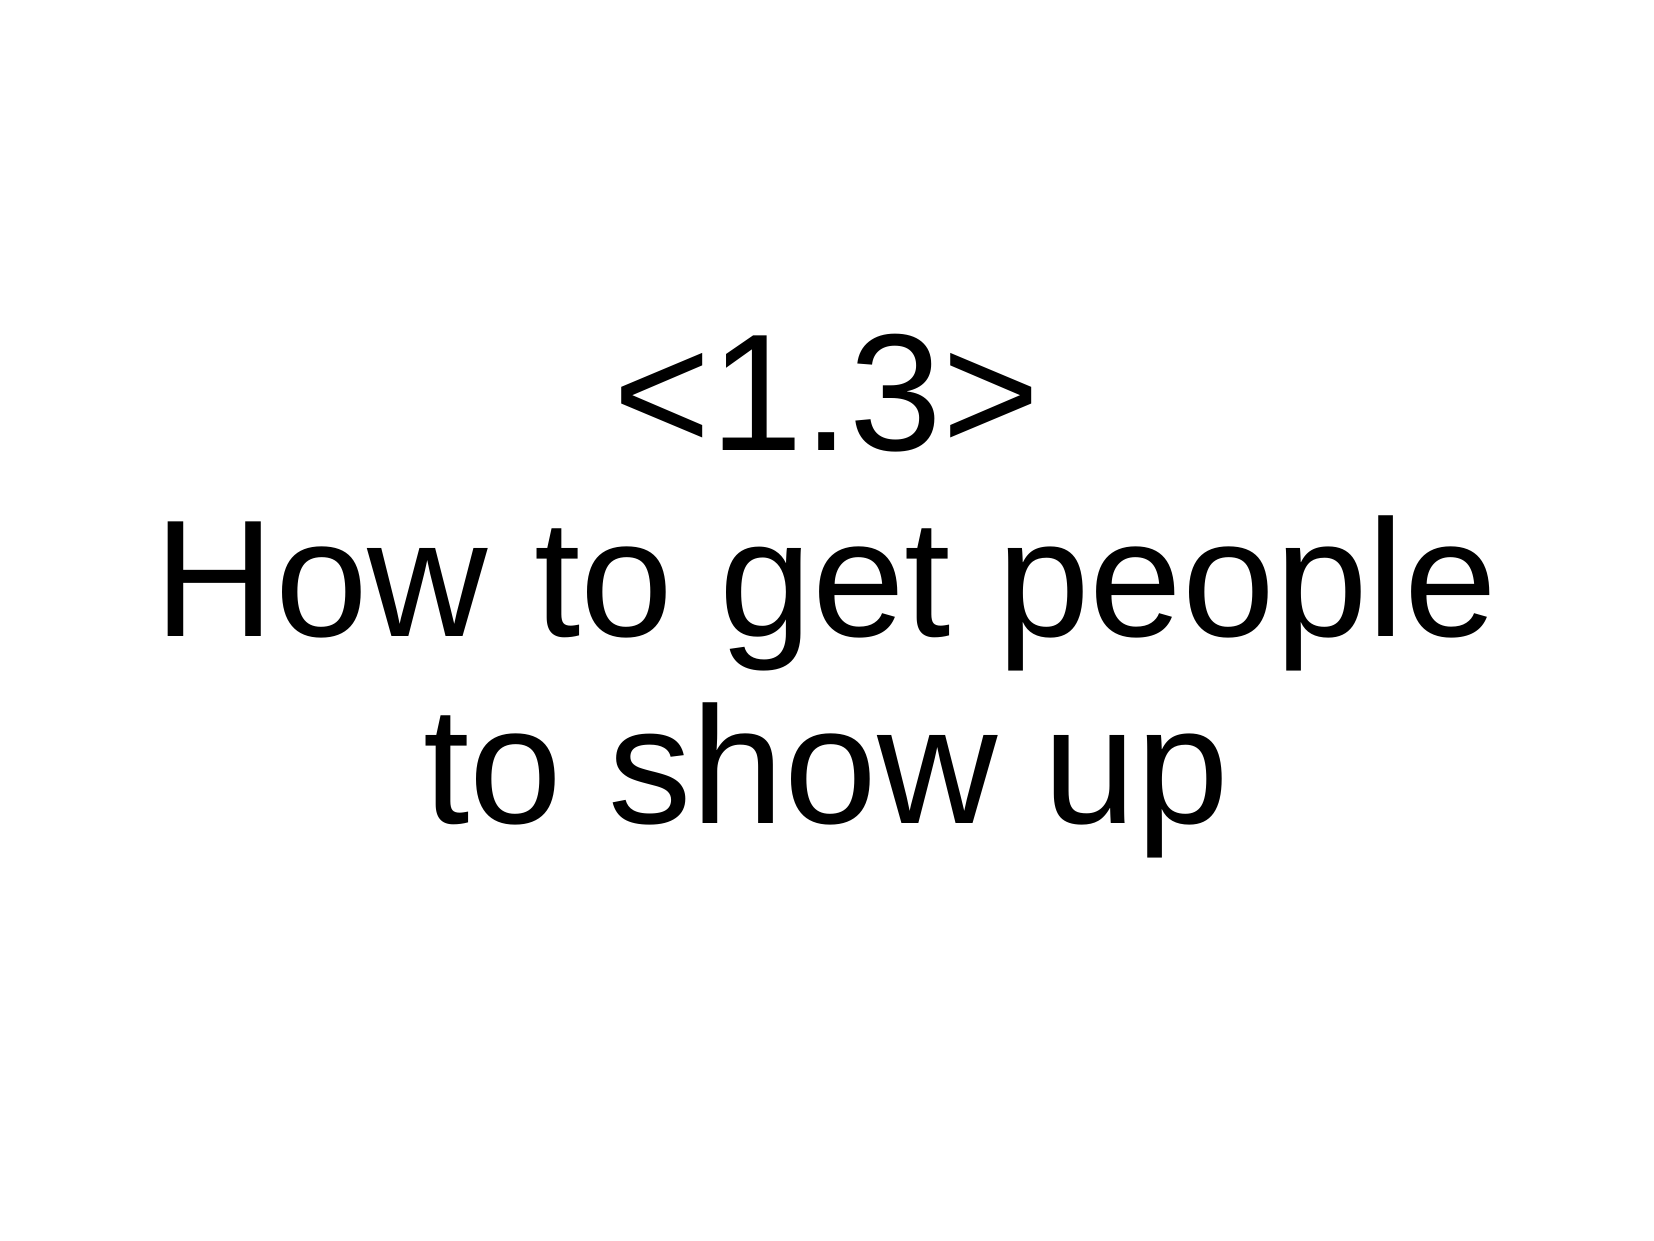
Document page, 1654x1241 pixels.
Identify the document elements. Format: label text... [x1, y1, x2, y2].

subtitle <1.3> How to get people to show up [82, 56, 1571, 1102]
